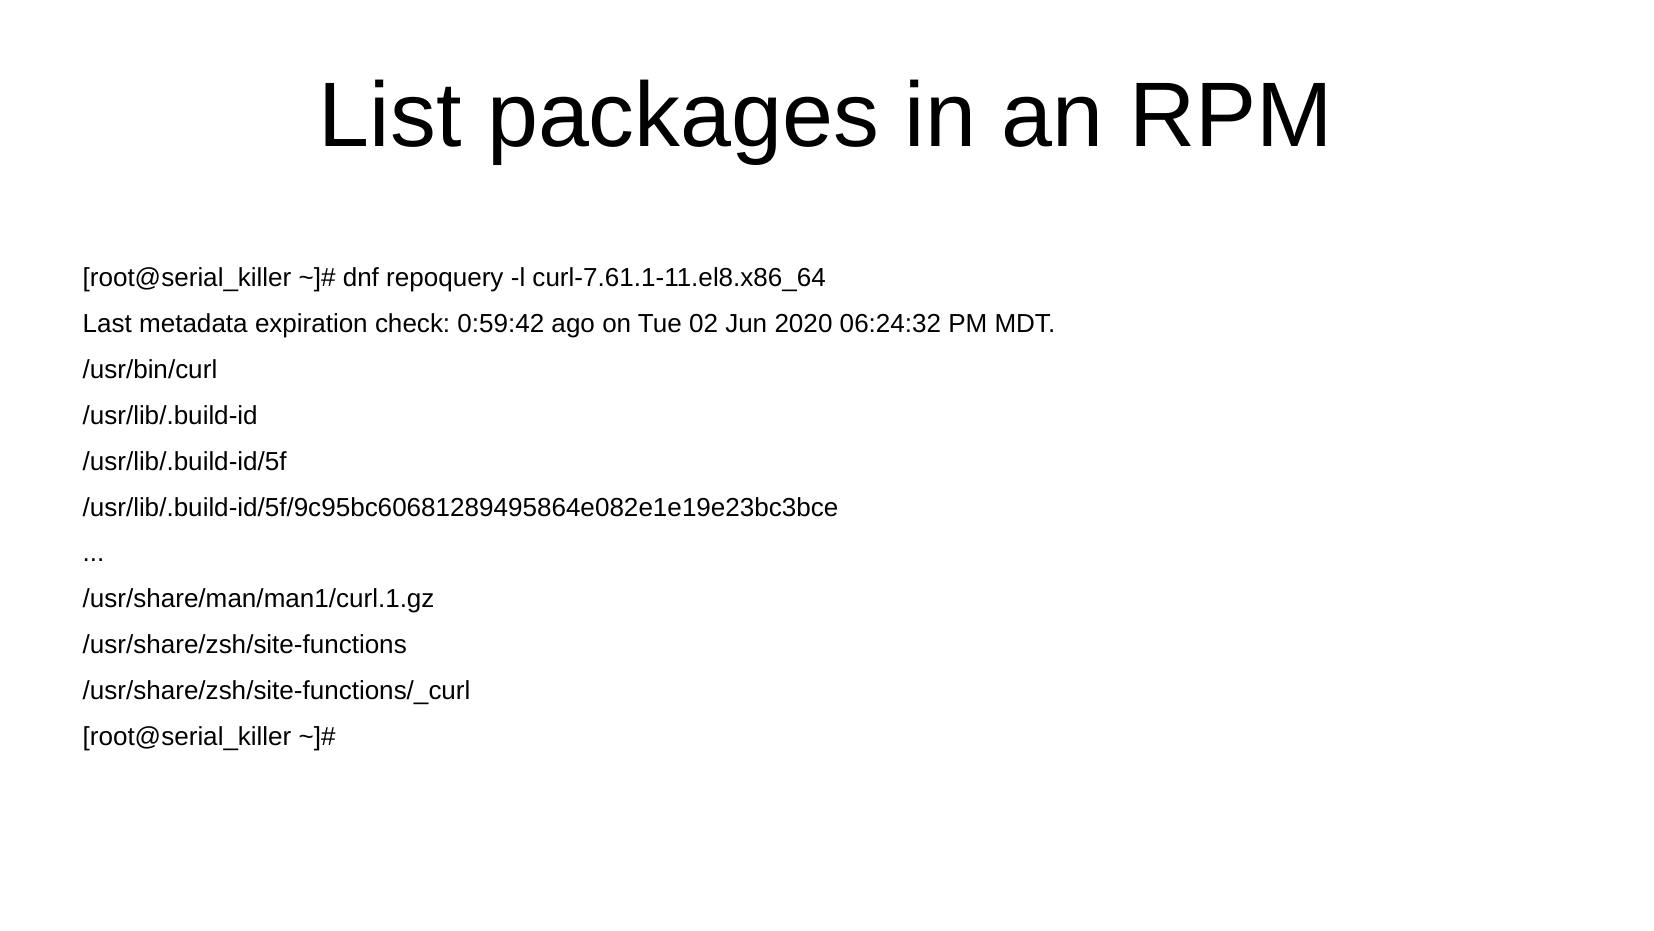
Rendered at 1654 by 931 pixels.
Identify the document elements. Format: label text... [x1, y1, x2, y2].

list [root@serial_killer ~]# dnf repoquery -l curl-7.61.1-11.el8.x86_64 Last metadata expiration check: 0:59:42 ago on Tue 02 Jun 2020 06:24:32 PM MDT. /usr/bin/curl /usr/lib/.build-id /usr/lib/.build-id/5f /usr/lib/.build-id/5f/9c95bc60681289495864e082e1e19e23bc3bce ... /usr/share/man/man1/curl.1.gz /usr/share/zsh/site-functions /usr/share/zsh/site-functions/_curl [root@serial_killer ~]# [82, 217, 1571, 758]
title List packages in an RPM [82, 37, 1571, 193]
